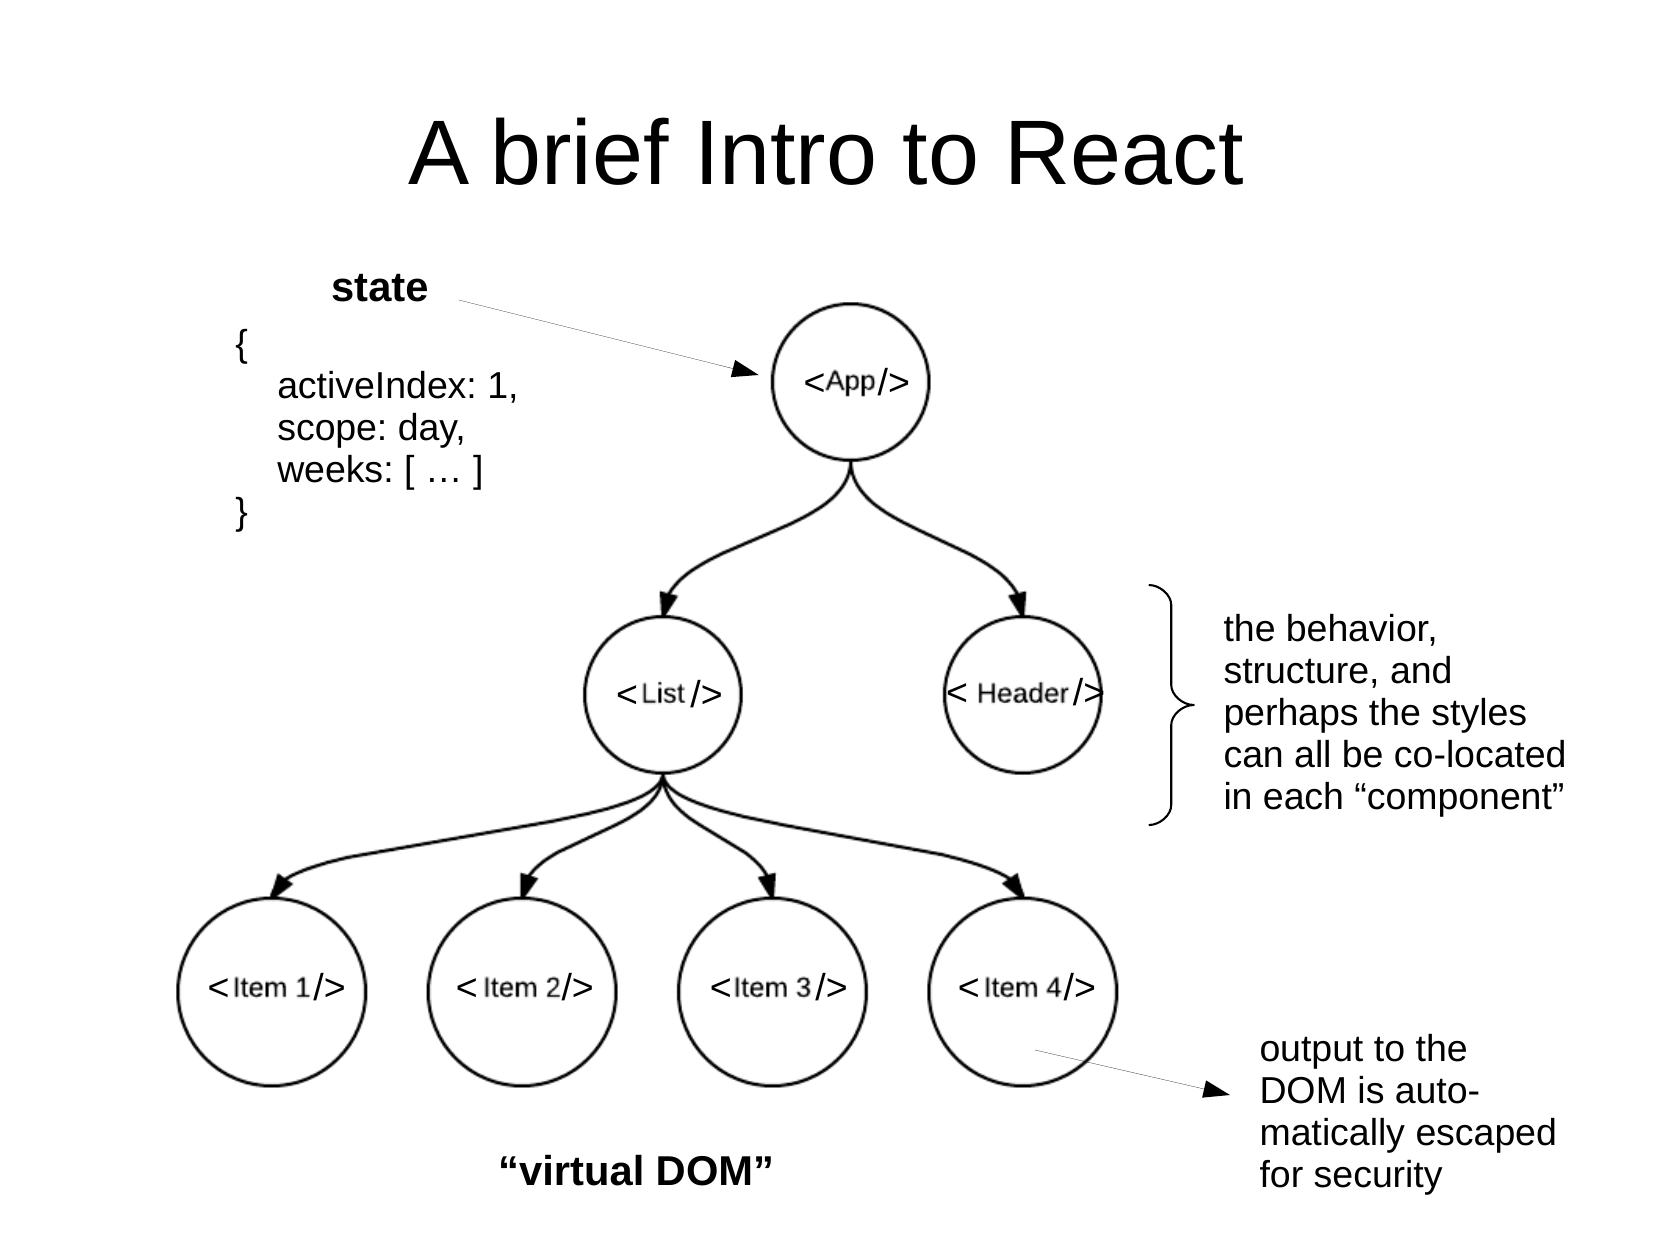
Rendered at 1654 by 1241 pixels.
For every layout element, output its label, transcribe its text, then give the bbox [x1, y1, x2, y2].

text_box “virtual DOM” [483, 1140, 790, 1202]
picture [53, 179, 1250, 1216]
text_box { activeIndex: 1, scope: day, weeks: [ … ] } [220, 315, 534, 540]
text_box < /> [192, 959, 362, 1020]
text_box < /> [695, 959, 864, 1020]
text_box < /> [943, 959, 1112, 1020]
text_box < /> [788, 354, 926, 415]
text_box output to the DOM is auto-matically escaped for security [1244, 1020, 1576, 1203]
text_box the behavior, structure, and perhaps the styles can all be co-located in each “component” [1208, 600, 1610, 825]
text_box < /> [441, 959, 610, 1020]
text_box < /> [931, 664, 1121, 725]
title A brief Intro to React [82, 49, 1571, 257]
text_box state [316, 256, 444, 319]
text_box < /> [601, 665, 738, 726]
